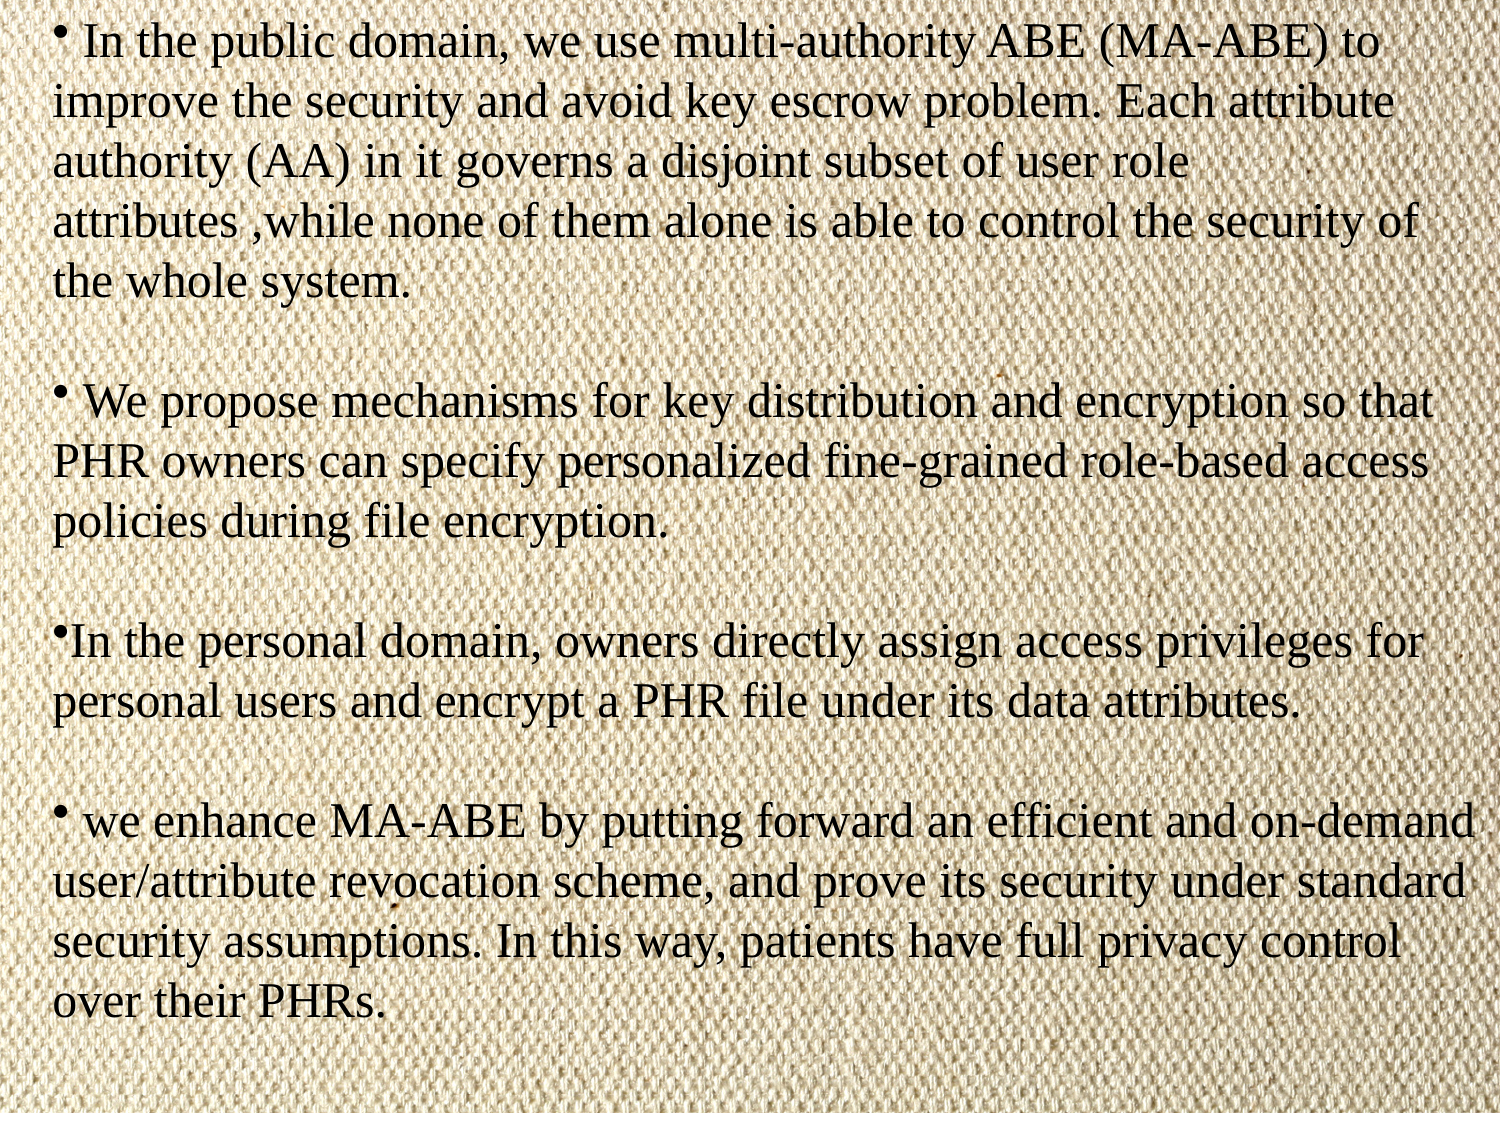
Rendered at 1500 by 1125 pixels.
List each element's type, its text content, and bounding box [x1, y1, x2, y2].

text_box In the public domain, we use multi-authority ABE (MA-ABE) to improve the security and avoid key escrow problem. Each attribute authority (AA) in it governs a disjoint subset of user role attributes ,while none of them alone is able to control the security of the whole system. We propose mechanisms for key distribution and encryption so that PHR owners can specify personalized fine-grained role-based access policies during file encryption. In the personal domain, owners directly assign access privileges for personal users and encrypt a PHR file under its data attributes. we enhance MA-ABE by putting forward an efficient and on-demand user/attribute revocation scheme, and prove its security under standard security assumptions. In this way, patients have full privacy control over their PHRs. [37, 0, 1500, 1095]
picture [0, 0, 1500, 1113]
